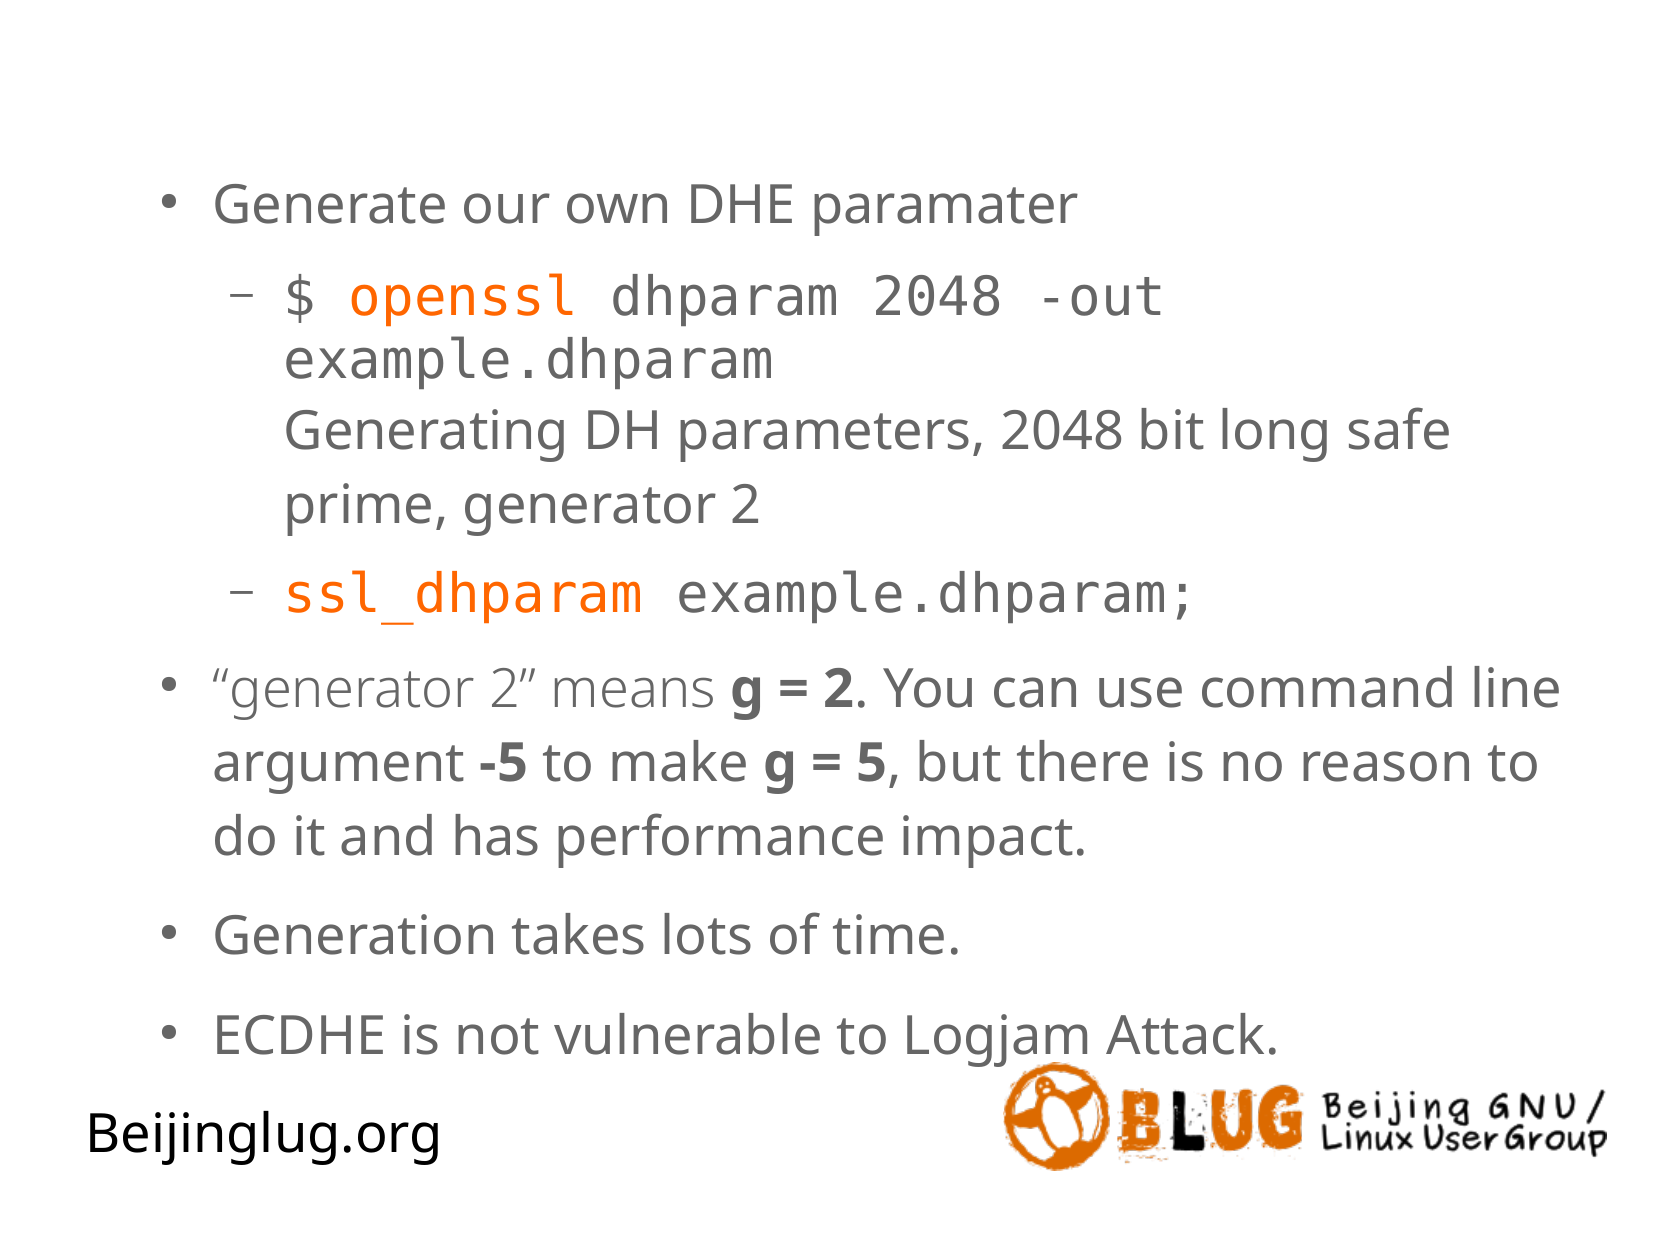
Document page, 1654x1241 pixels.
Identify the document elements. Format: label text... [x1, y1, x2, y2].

picture [1003, 1107, 1607, 1171]
list Generate our own DHE paramater $ openssl dhparam 2048 -out example.dhparam Generating DH parameters, 2048 bit long safe prime, generator 2 ssl_dhparam example.dhparam; “generator 2” means g = 2. You can use command line argument -5 to make g = 5, but there is no reason to do it and has performance impact. Generation takes lots of time. ECDHE is not vulnerable to Logjam Attack. [141, 165, 1615, 1107]
